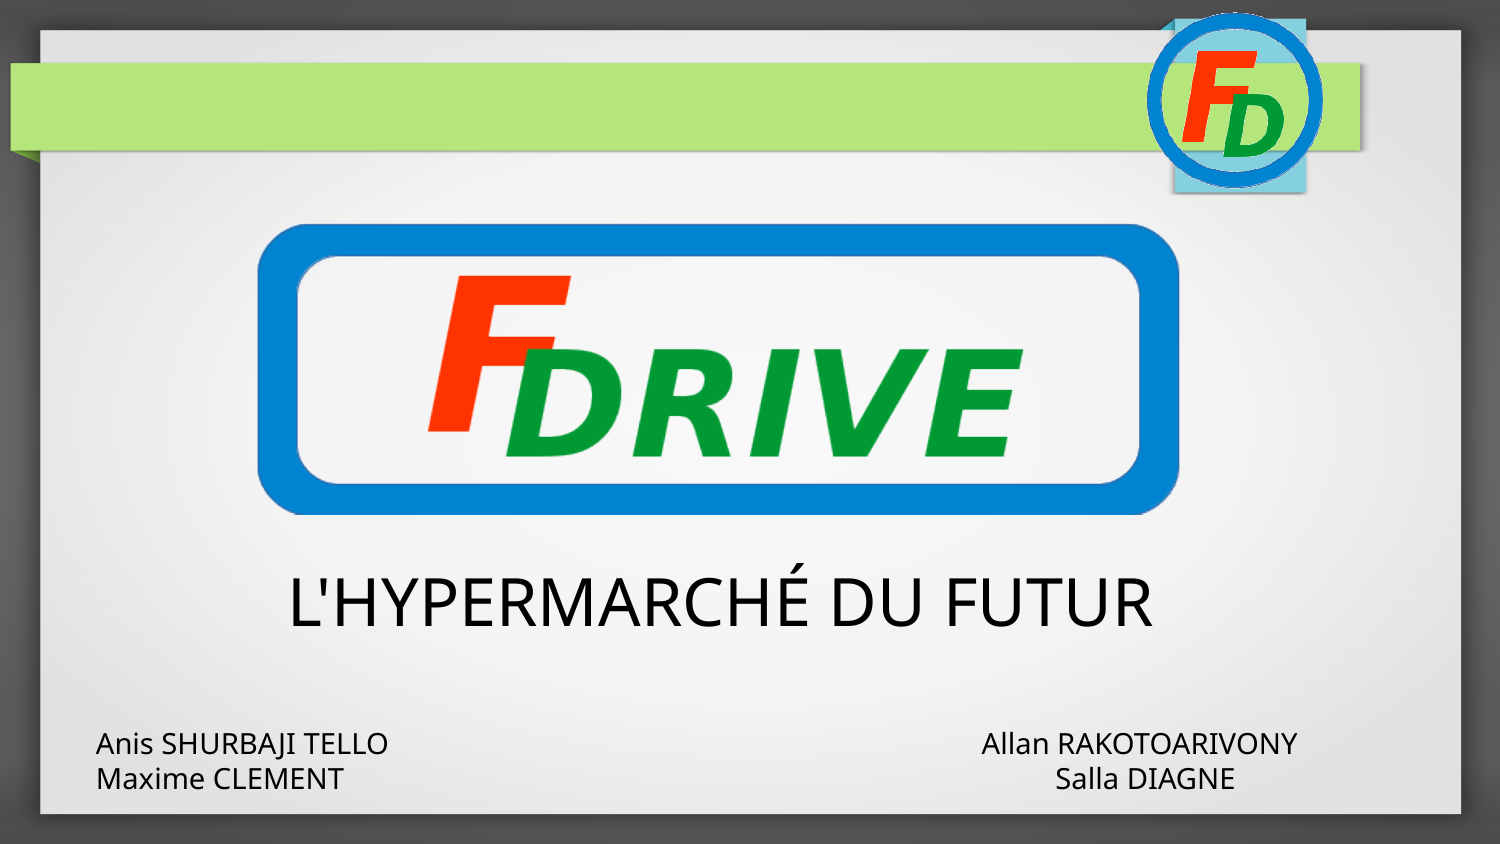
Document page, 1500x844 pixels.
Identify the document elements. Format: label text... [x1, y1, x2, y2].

picture [0, 0, 1500, 844]
subtitle L'HYPERMARCHÉ DU FUTUR [83, 544, 1359, 674]
text_box Anis SHURBAJI TELLO Allan RAKOTOARIVONY Maxime CLEMENT Salla DIAGNE [7, 710, 1493, 833]
